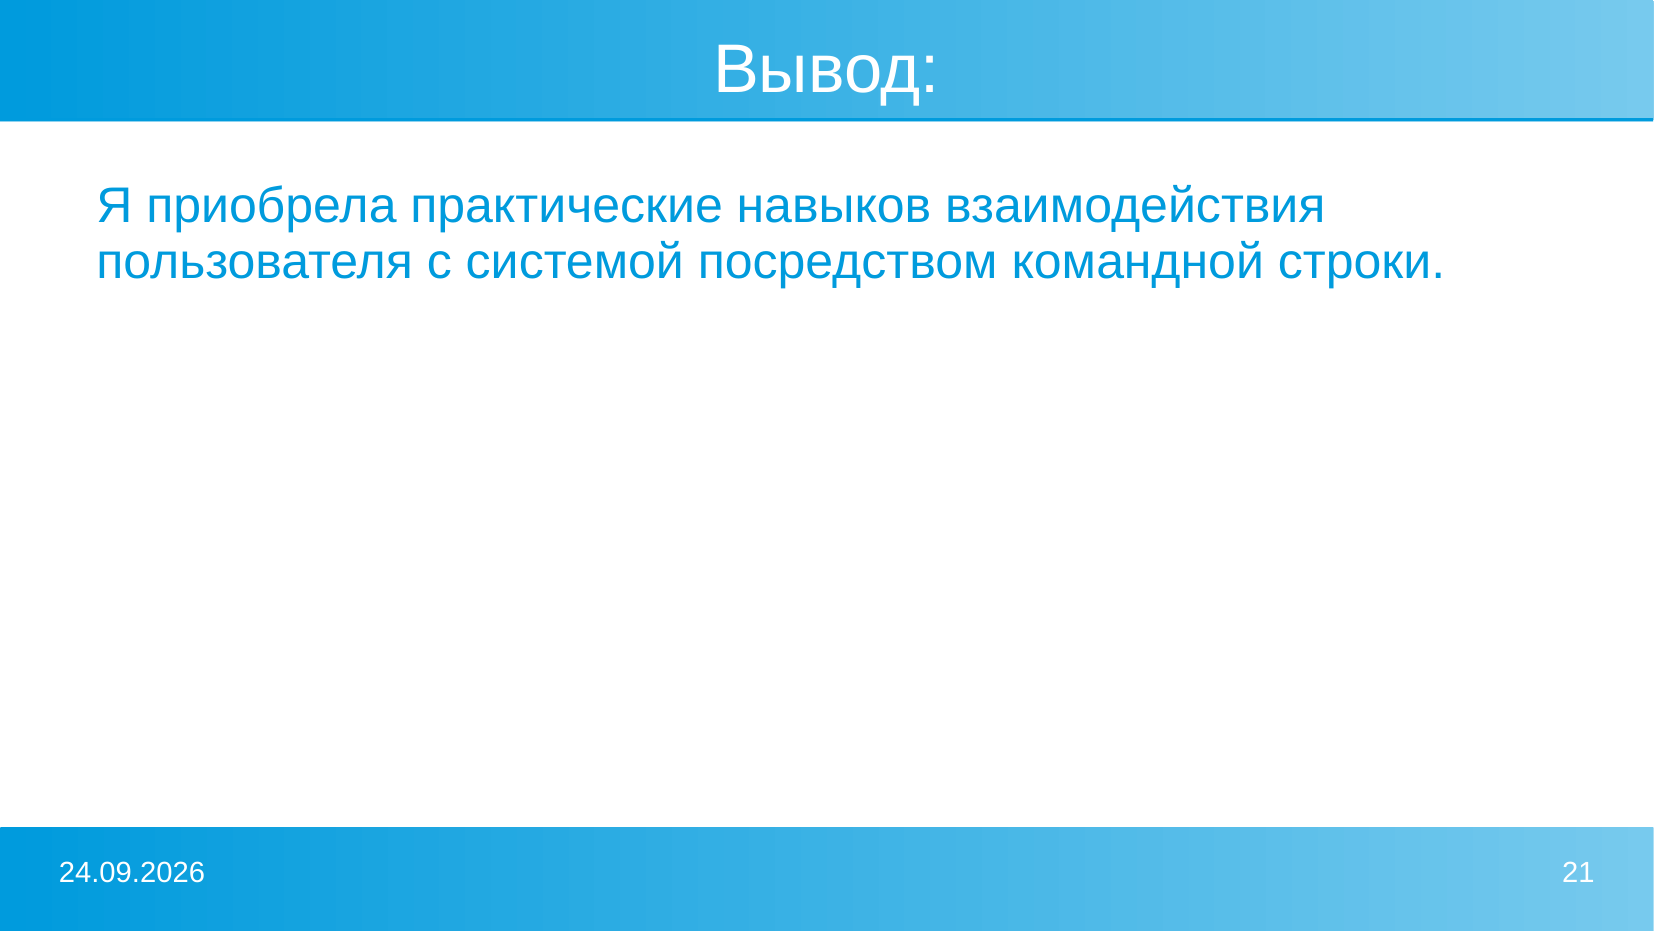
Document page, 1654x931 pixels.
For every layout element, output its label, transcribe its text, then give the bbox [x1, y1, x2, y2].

title Вывод: [59, 29, 1595, 108]
list Я приобрела практические навыков взаимодействия пользователя с системой посредством командной строки. [59, 177, 1595, 768]
